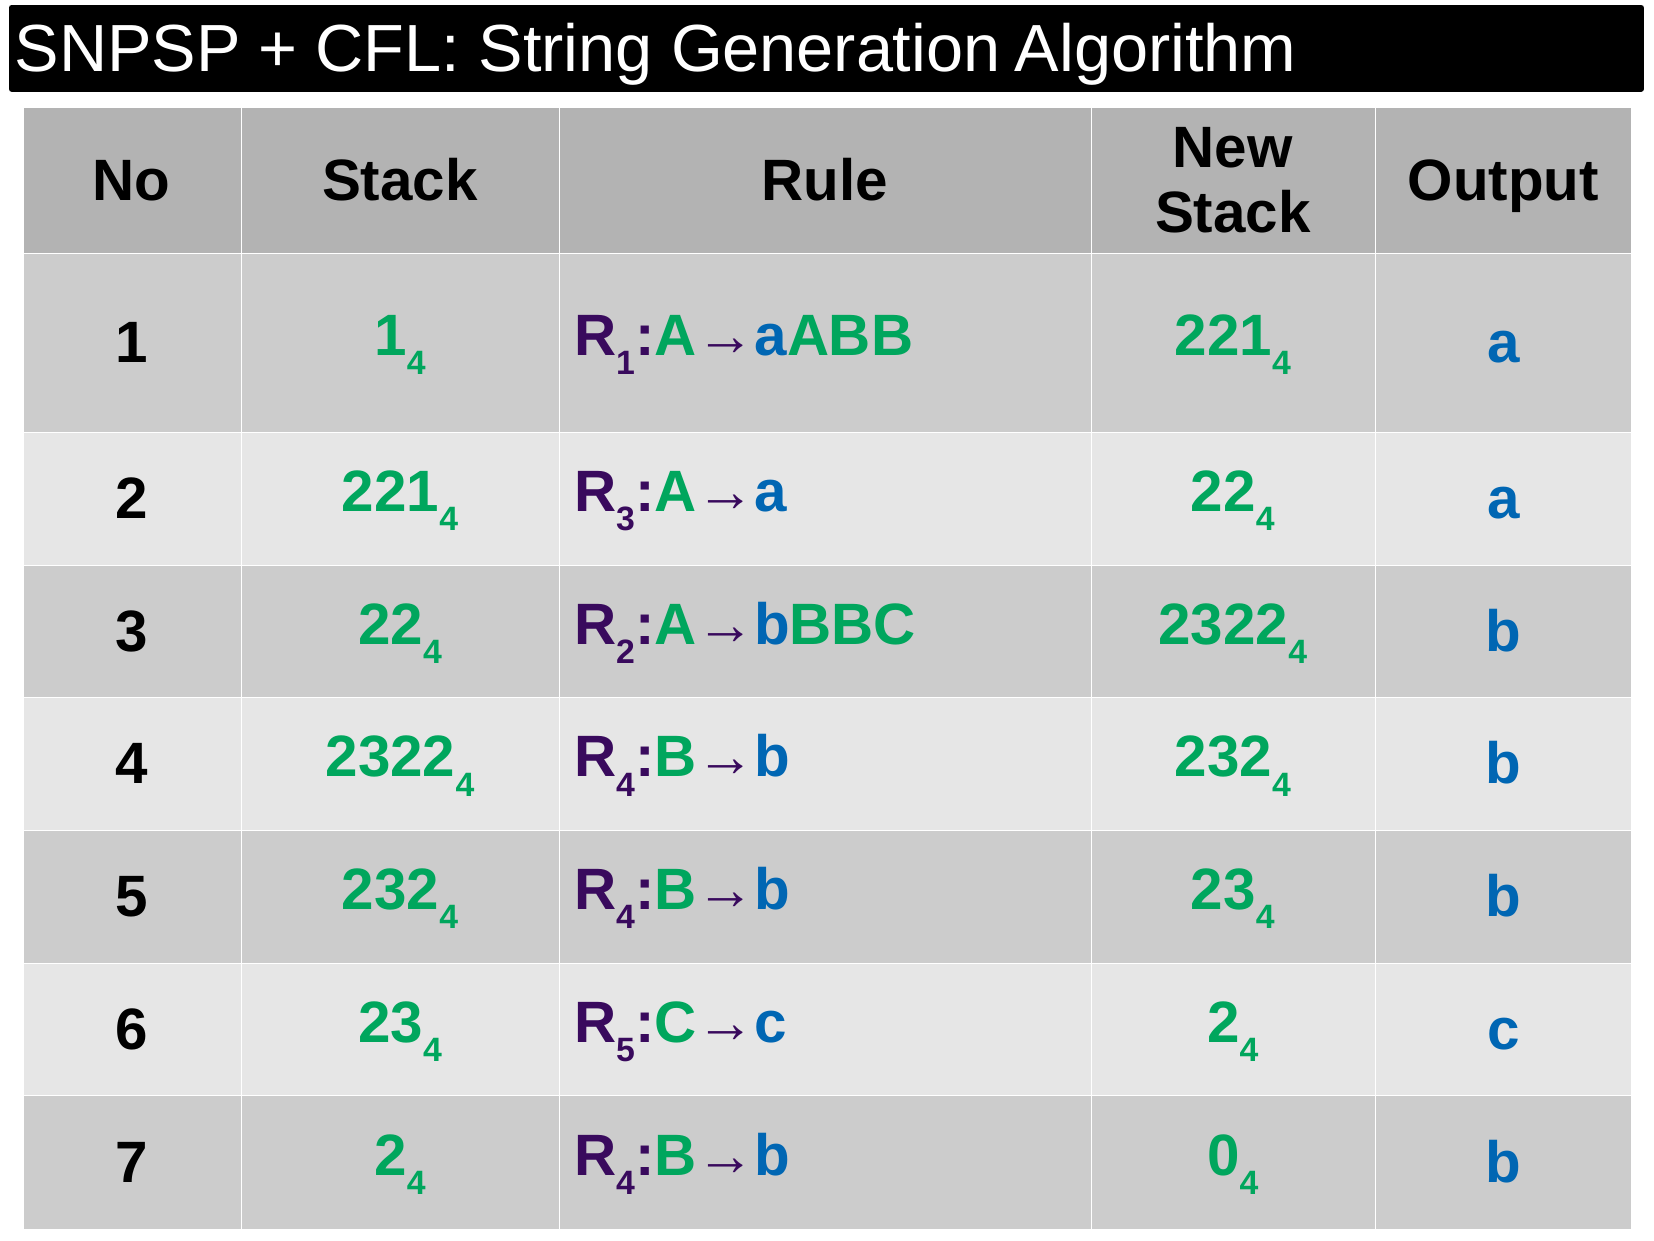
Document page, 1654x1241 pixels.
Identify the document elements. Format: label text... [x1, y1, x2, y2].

table_cell 5 [24, 831, 241, 963]
table_cell R2:A→bBBC [560, 566, 1091, 697]
table_cell 224 [242, 566, 559, 697]
table_header New Stack [1092, 108, 1375, 253]
table_cell b [1376, 698, 1631, 830]
table_cell 2214 [1092, 254, 1375, 432]
table_cell 4 [24, 698, 241, 830]
table_cell R3:A→a [560, 433, 1091, 565]
table_cell 234 [1092, 831, 1375, 963]
table_cell 7 [24, 1096, 241, 1229]
table_cell 234 [242, 964, 559, 1095]
table_cell 224 [1092, 433, 1375, 565]
table_cell R4:B→b [560, 698, 1091, 830]
table_cell R4:B→b [560, 831, 1091, 963]
table_cell 23224 [1092, 566, 1375, 697]
title SNPSP + CFL: String Generation Algorithm [11, 7, 1642, 89]
table_cell 2214 [242, 433, 559, 565]
table_cell 24 [242, 1096, 559, 1229]
table_cell 14 [242, 254, 559, 432]
table_cell R5:C→c [560, 964, 1091, 1095]
table_cell b [1376, 566, 1631, 697]
table_cell b [1376, 1096, 1631, 1229]
table_header No [24, 108, 241, 253]
table_cell b [1376, 831, 1631, 963]
table_cell 1 [24, 254, 241, 432]
table_cell 2324 [242, 831, 559, 963]
table_cell a [1376, 433, 1631, 565]
table_header Rule [560, 108, 1091, 253]
table_cell 6 [24, 964, 241, 1095]
table_cell R1:A→aABB [560, 254, 1091, 432]
table_cell R4:B→b [560, 1096, 1091, 1229]
table_cell 3 [24, 566, 241, 697]
table_cell 24 [1092, 964, 1375, 1095]
table_cell c [1376, 964, 1631, 1095]
table_cell 23224 [242, 698, 559, 830]
table_cell 2324 [1092, 698, 1375, 830]
table_cell a [1376, 254, 1631, 432]
table_cell 2 [24, 433, 241, 565]
table_header Stack [242, 108, 559, 253]
table_header Output [1376, 108, 1631, 253]
table_cell 04 [1092, 1096, 1375, 1229]
